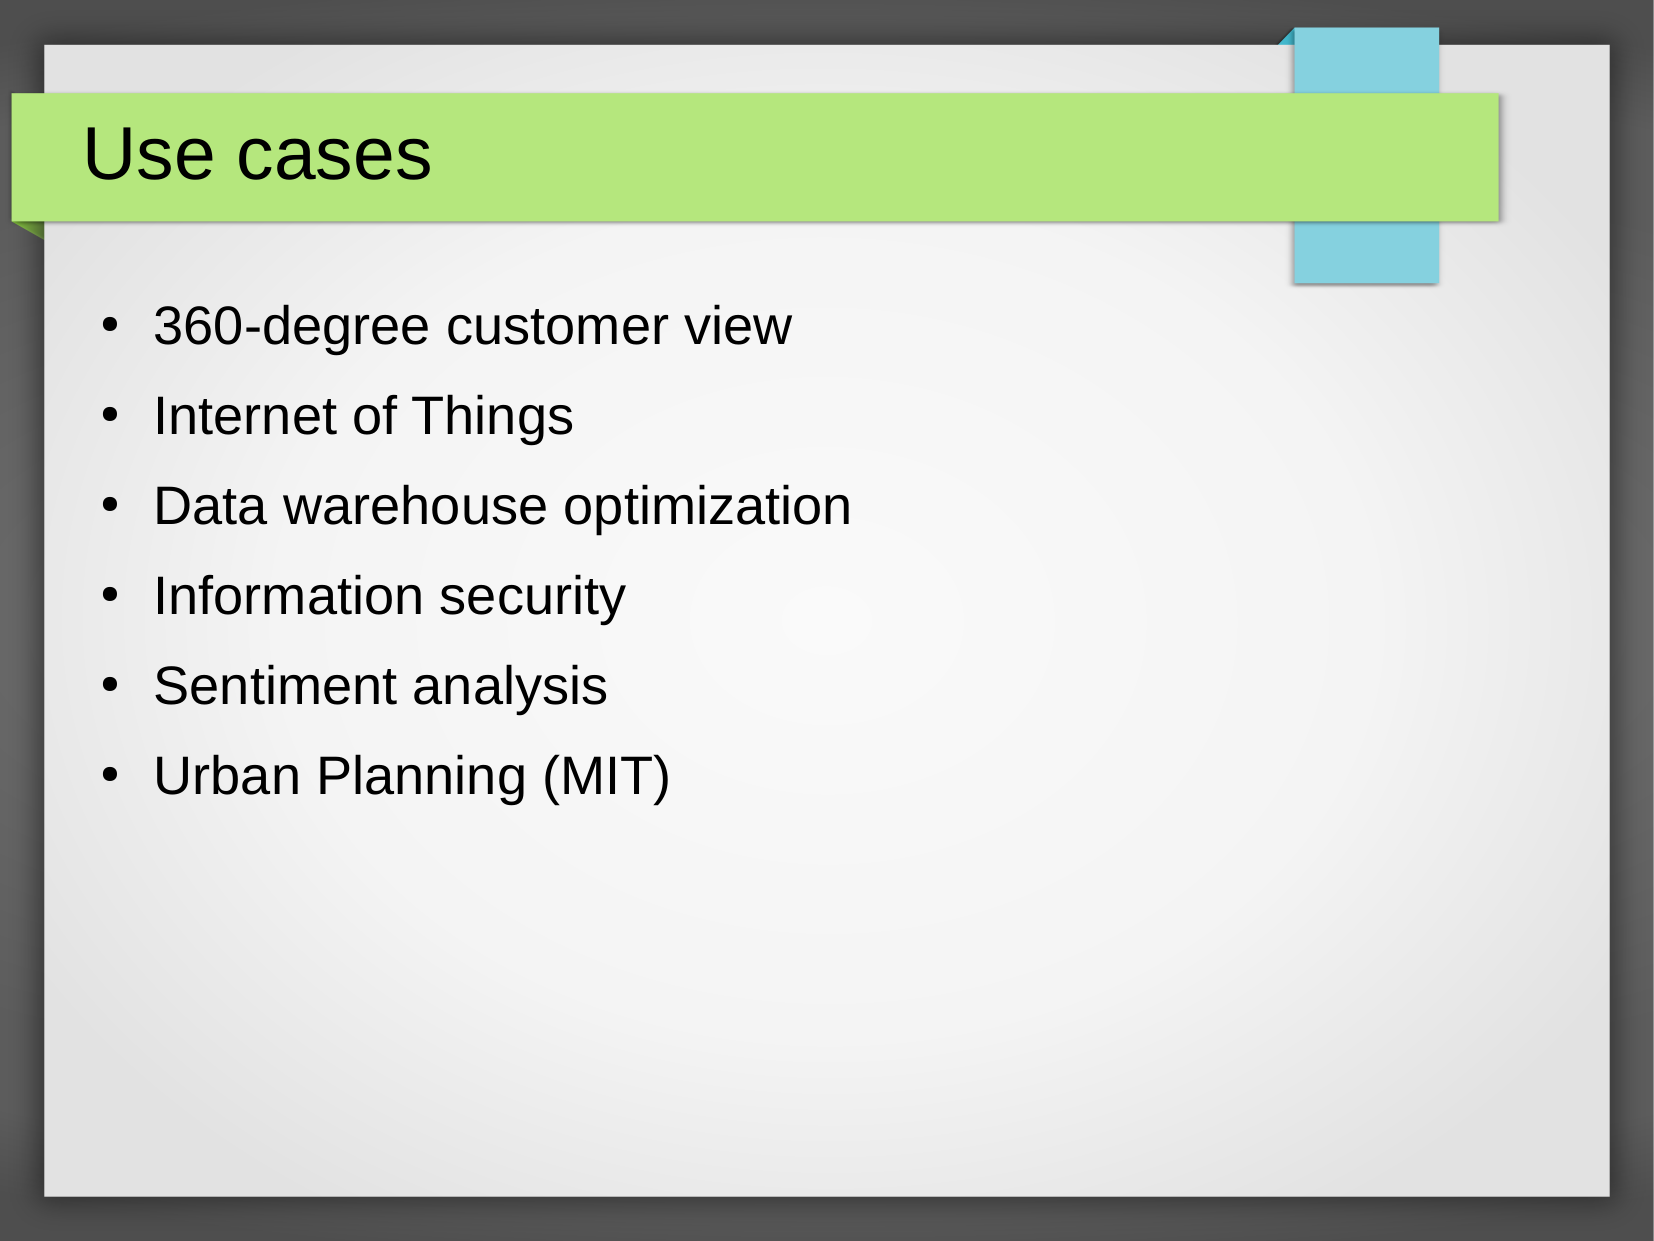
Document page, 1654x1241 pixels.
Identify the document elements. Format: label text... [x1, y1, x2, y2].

list 360-degree customer view Internet of Things Data warehouse optimization Information security Sentiment analysis Urban Planning (MIT) [82, 295, 1571, 1015]
title Use cases [82, 94, 1264, 213]
picture [0, 0, 1654, 1241]
